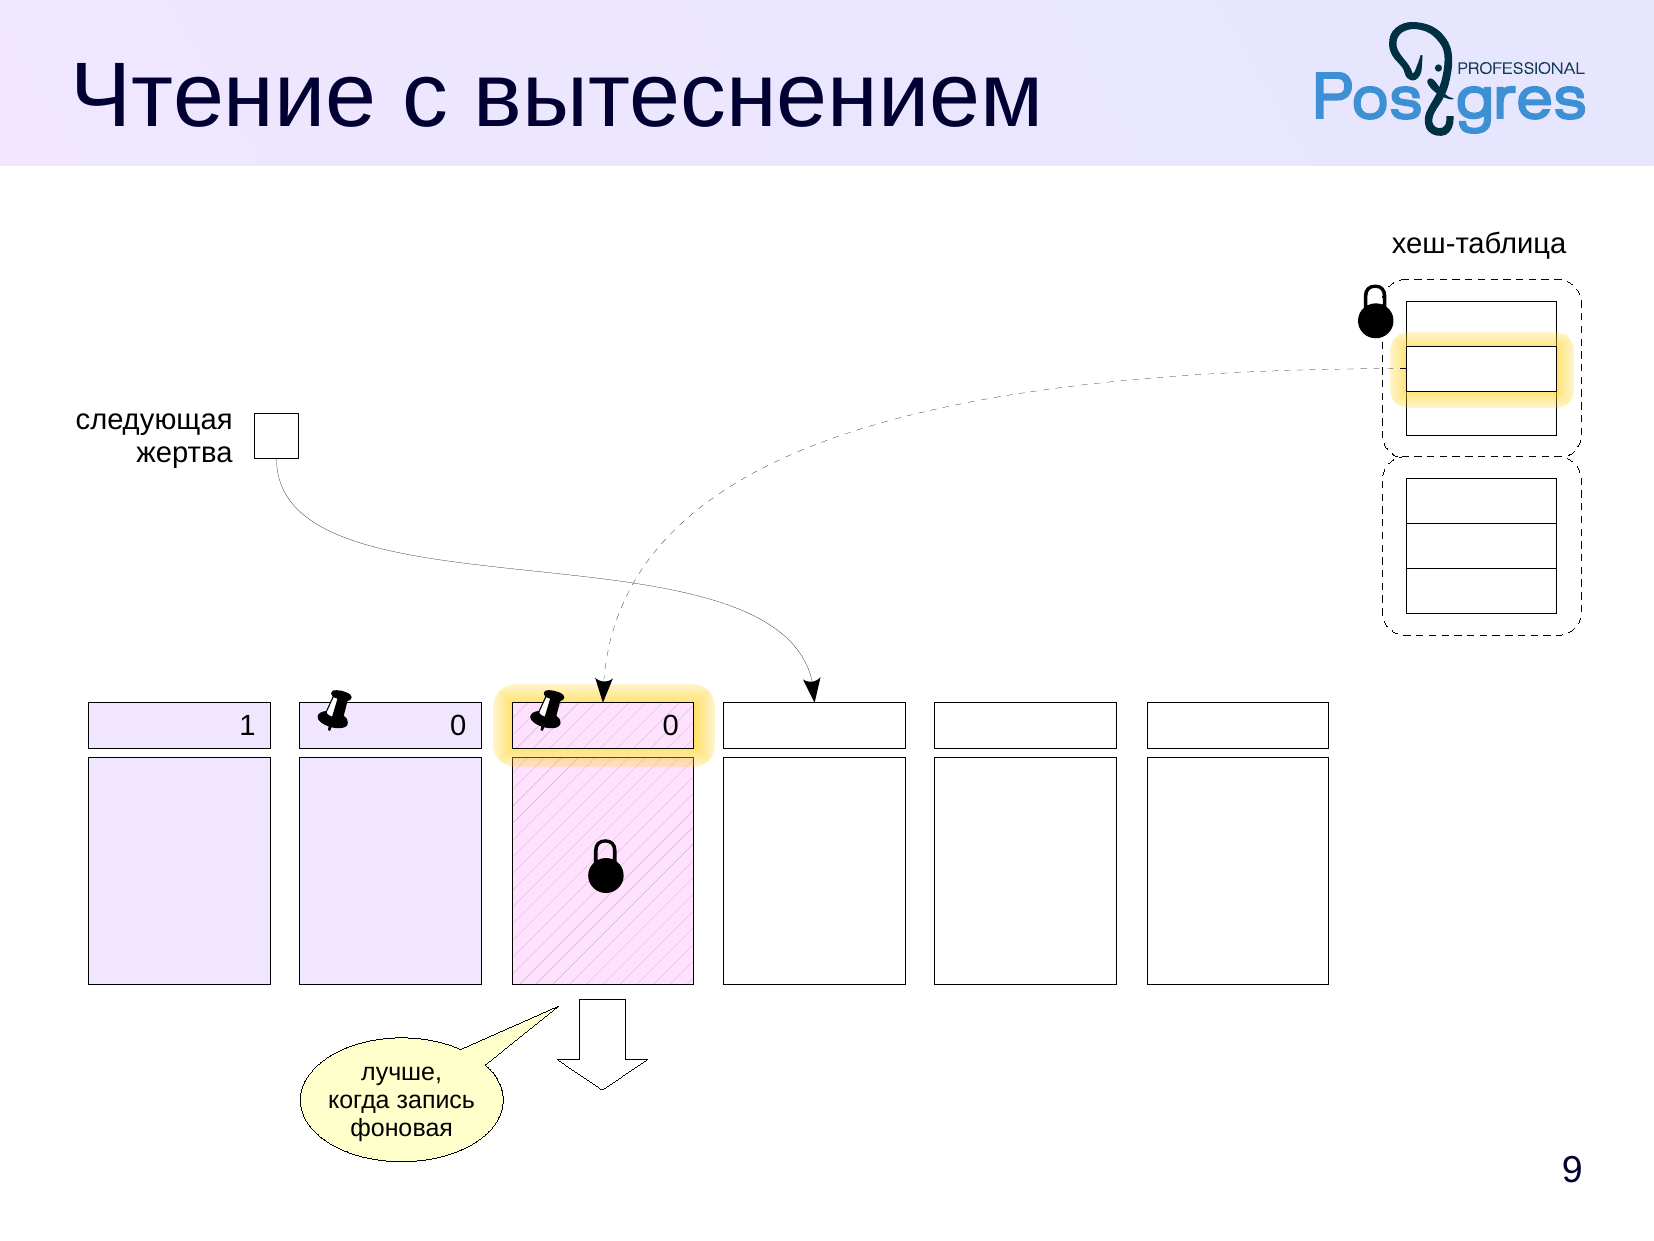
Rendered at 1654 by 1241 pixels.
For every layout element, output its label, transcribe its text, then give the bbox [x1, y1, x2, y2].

title Чтение с вытеснением [70, 43, 1241, 147]
text_box [934, 757, 1117, 985]
text_box [1147, 702, 1329, 749]
text_box [299, 757, 482, 985]
text_box [723, 757, 906, 985]
text_box [557, 999, 648, 1090]
text_box [723, 702, 906, 749]
text_box следующая жертва [60, 395, 248, 476]
text_box [1358, 279, 1582, 636]
text_box [1147, 757, 1329, 985]
text_box [493, 684, 715, 985]
text_box [934, 702, 1117, 749]
text_box лучше, когда запись фоновая [300, 1006, 559, 1162]
text_box хеш-таблица [1377, 219, 1582, 268]
text_box 0 [512, 702, 694, 749]
text_box [254, 413, 299, 459]
text_box 1 [88, 702, 271, 749]
text_box 0 [299, 702, 482, 749]
text_box [88, 757, 271, 985]
text_box [317, 690, 352, 731]
